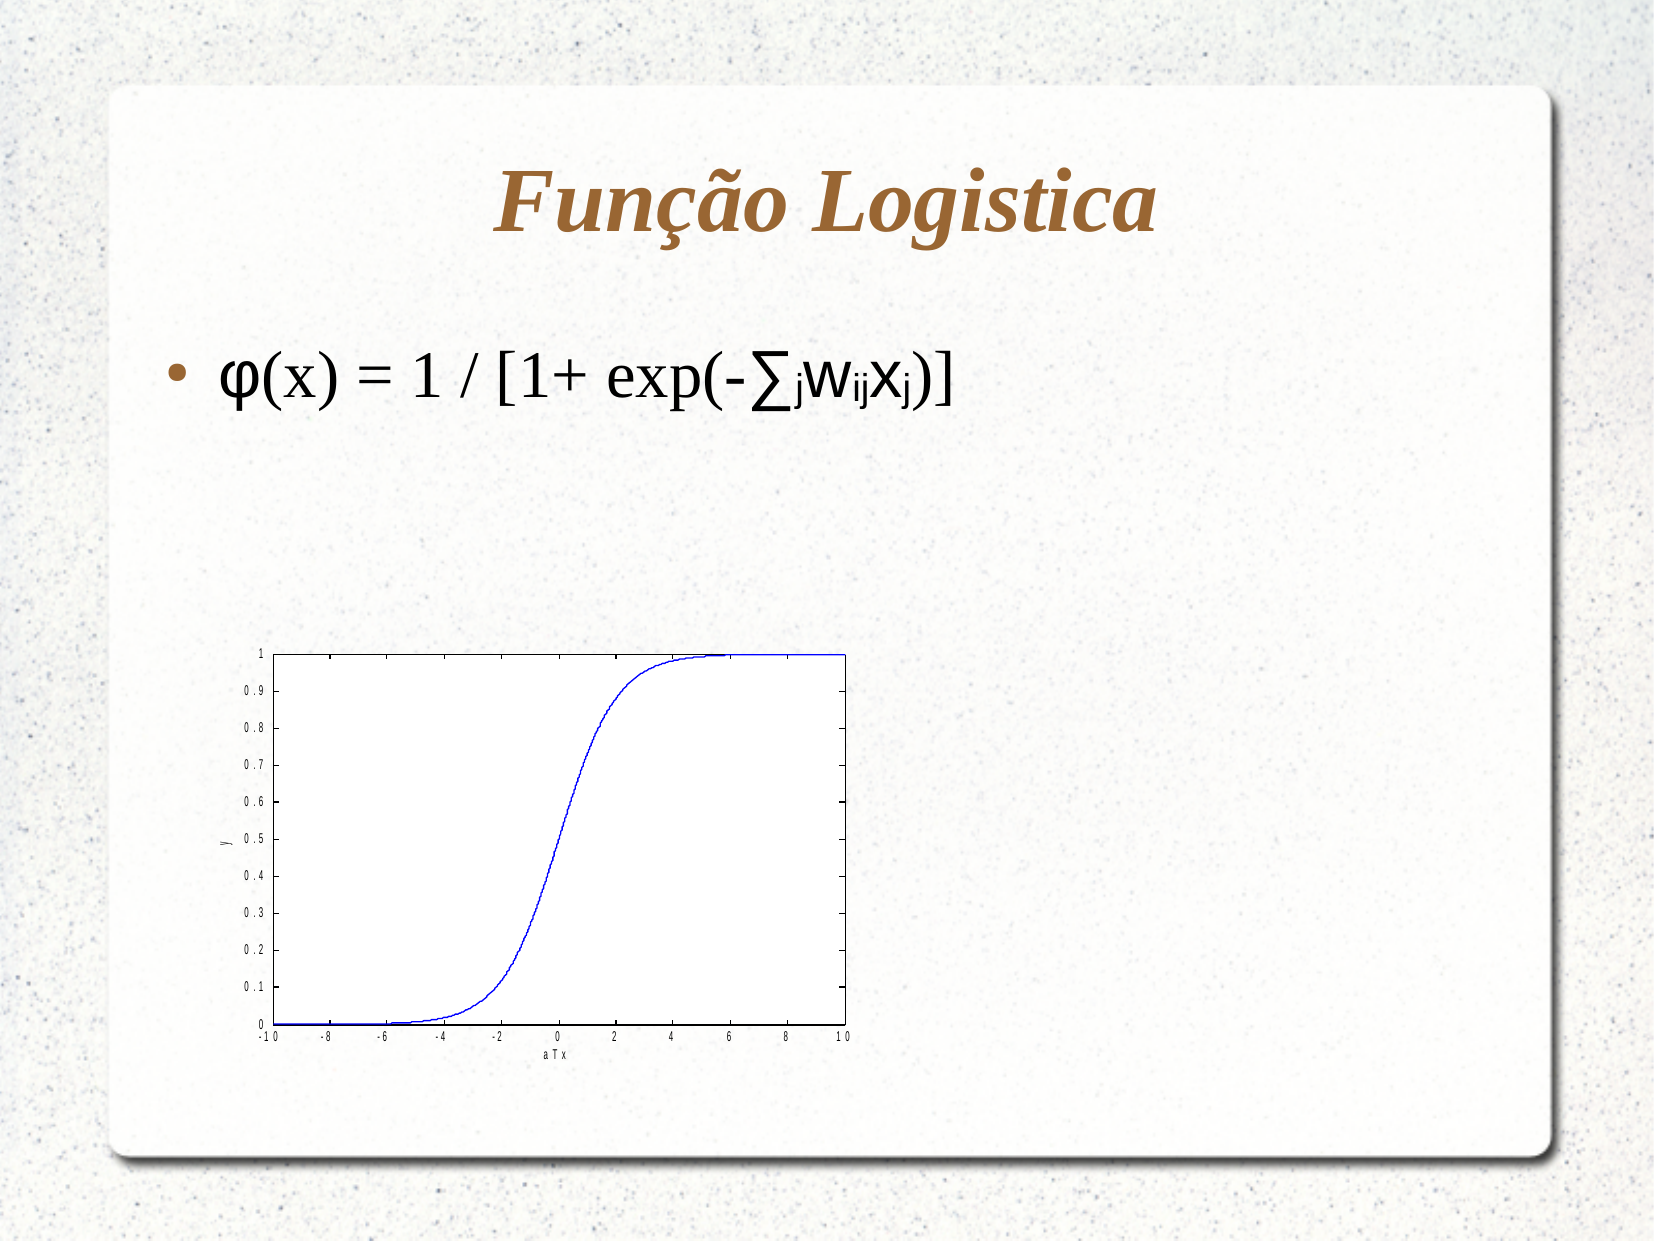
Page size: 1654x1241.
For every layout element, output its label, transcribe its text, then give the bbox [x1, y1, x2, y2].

title Função Logistica [118, 96, 1536, 304]
list φ(x) = 1 / [1+ exp(-∑jwijxj)] [147, 336, 1506, 1159]
picture [0, 0, 1654, 1241]
